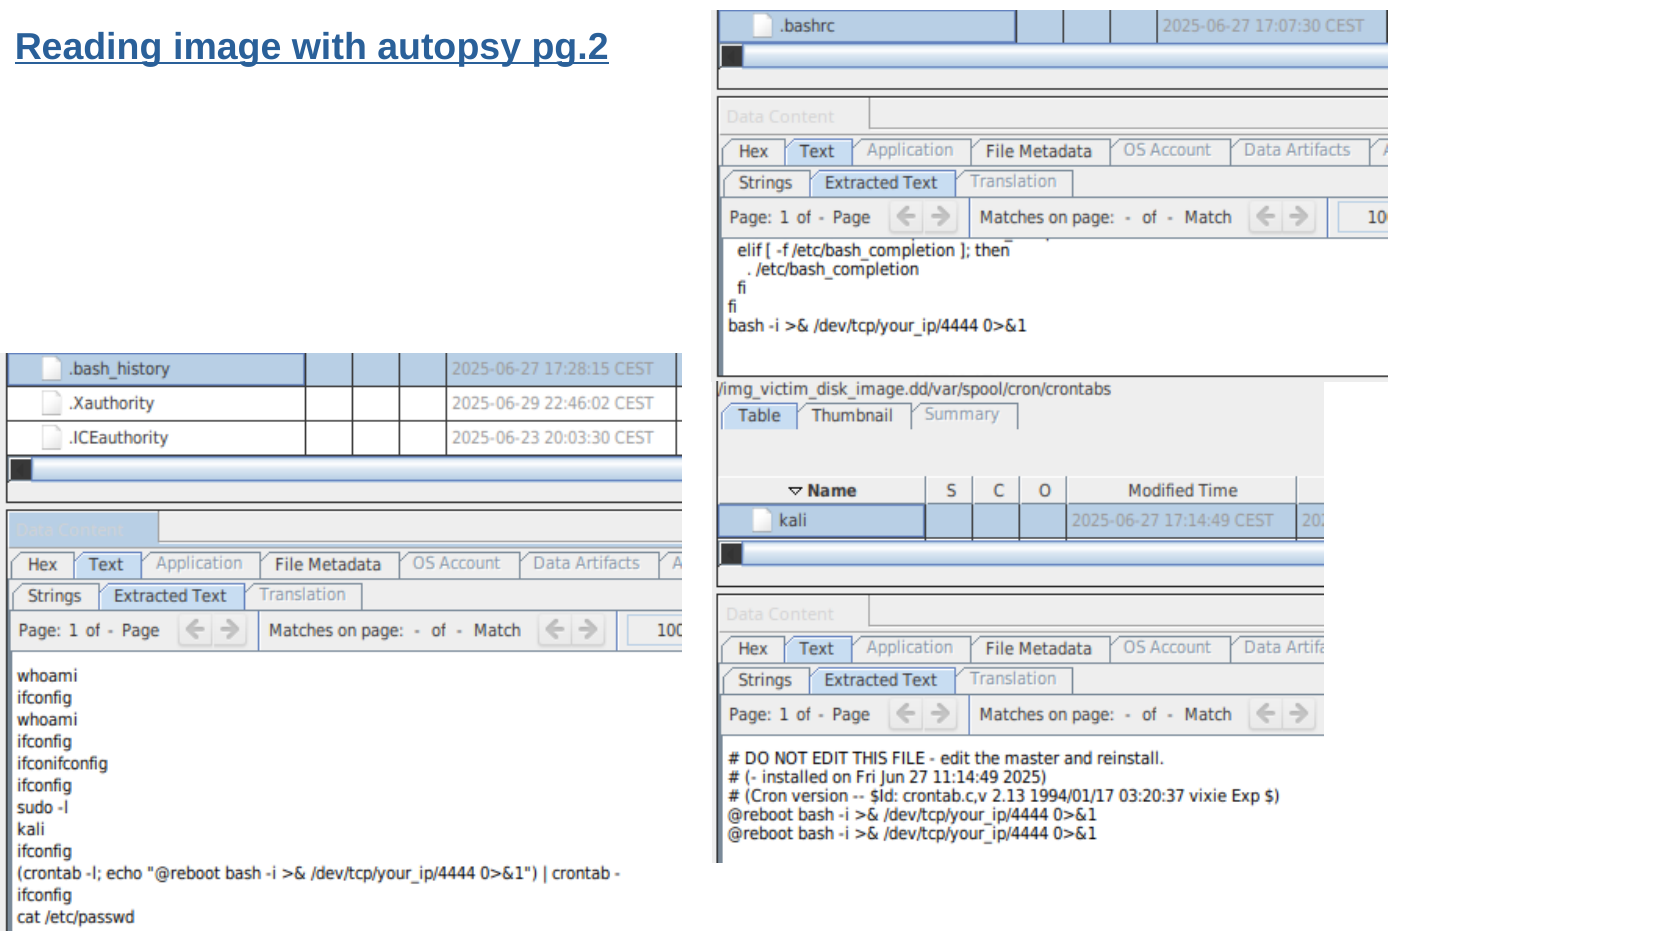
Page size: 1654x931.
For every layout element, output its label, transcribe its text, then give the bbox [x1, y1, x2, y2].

text_box Reading image with autopsy pg.2 [0, 18, 711, 113]
picture [711, 10, 1388, 863]
picture [0, 353, 682, 931]
